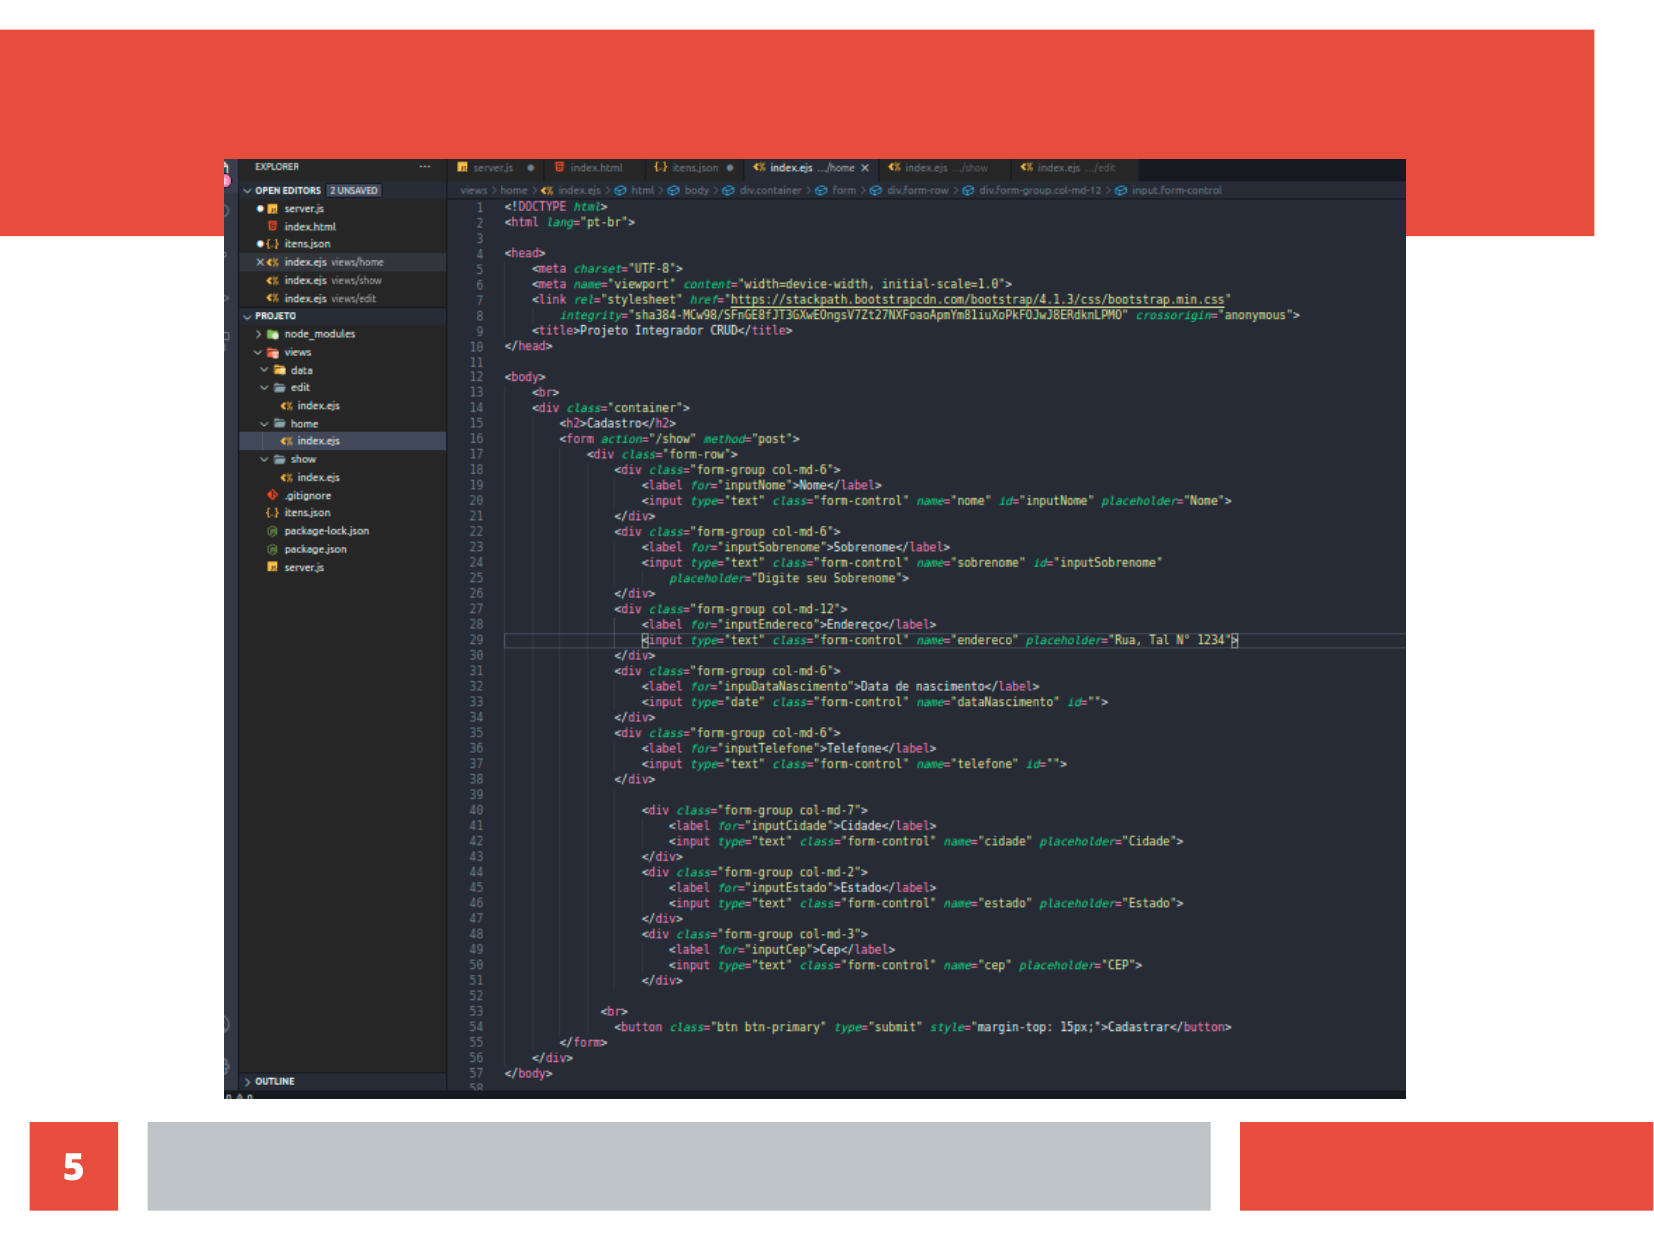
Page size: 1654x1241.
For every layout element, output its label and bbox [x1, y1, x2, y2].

picture [224, 159, 1406, 1099]
